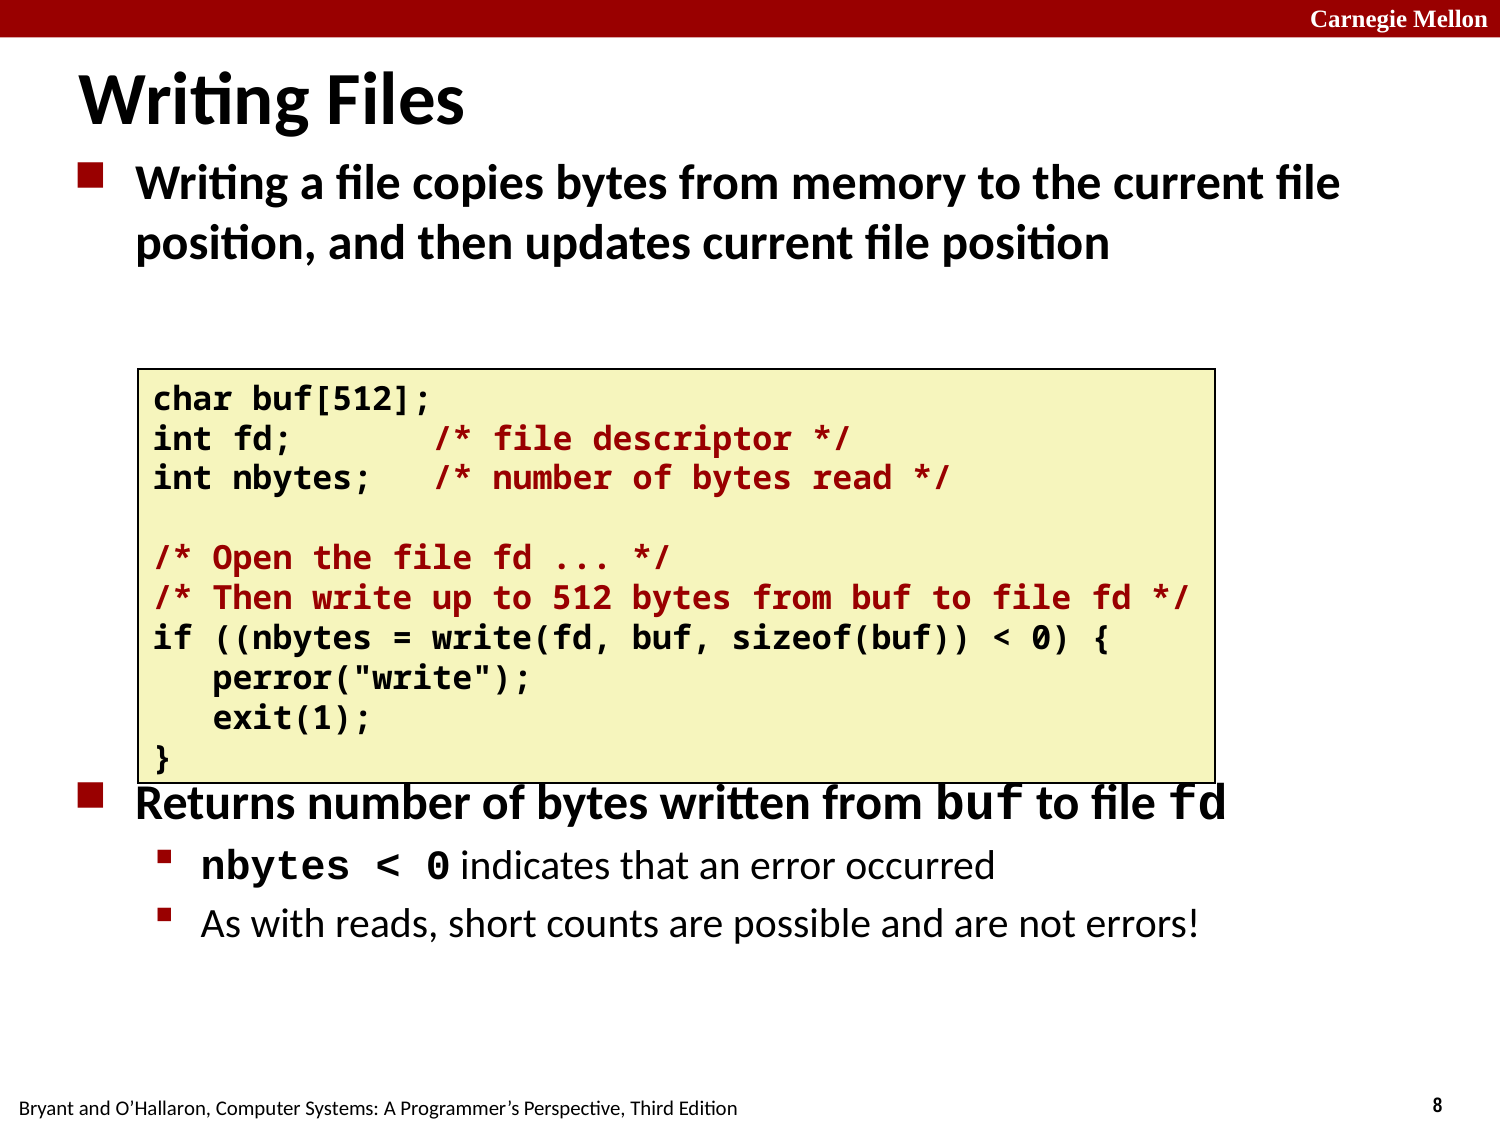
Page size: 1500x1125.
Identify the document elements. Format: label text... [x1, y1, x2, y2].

text_box char buf[512]; int fd; /* file descriptor */ int nbytes; /* number of bytes read */ /* Open the file fd ... */ /* Then write up to 512 bytes from buf to file fd */ if ((nbytes = write(fd, buf, sizeof(buf)) < 0) { perror("write"); exit(1); } [137, 369, 1215, 784]
text_box Writing Files [64, 47, 1153, 141]
text_box Writing a file copies bytes from memory to the current file position, and then updates current file position Returns number of bytes written from buf to file fd nbytes < 0 indicates that an error occurred As with reads, short counts are possible and are not errors! [64, 141, 1467, 1055]
